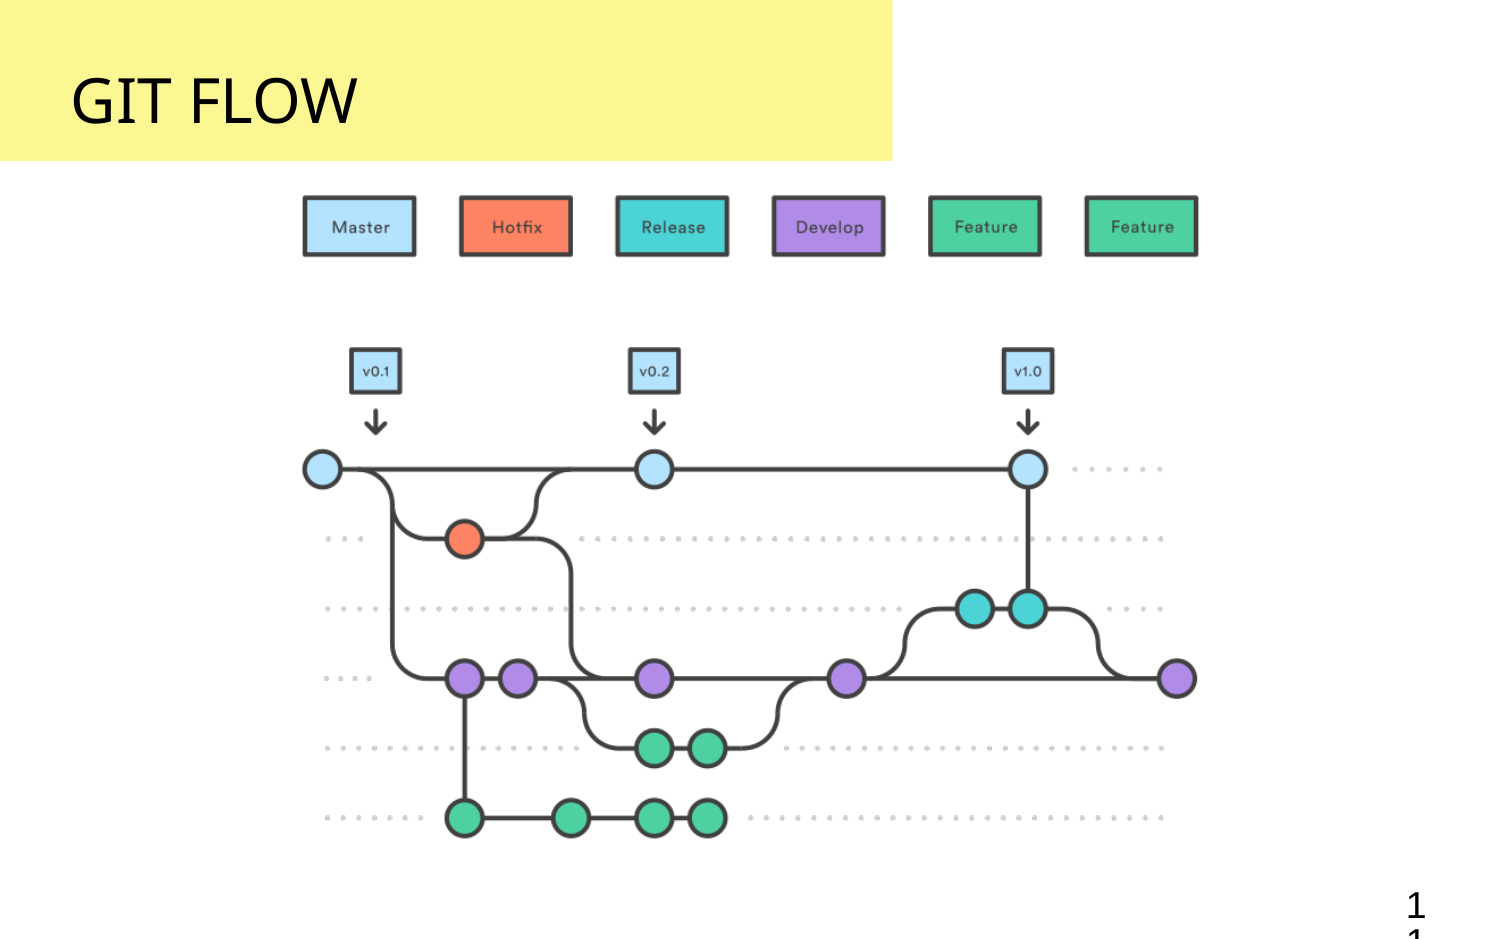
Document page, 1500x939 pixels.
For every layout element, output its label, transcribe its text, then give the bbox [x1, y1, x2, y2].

text_box GIT FLOW [68, 59, 820, 218]
text_box [0, 0, 893, 161]
text_box <number> [1405, 880, 1434, 939]
picture [296, 192, 1204, 844]
